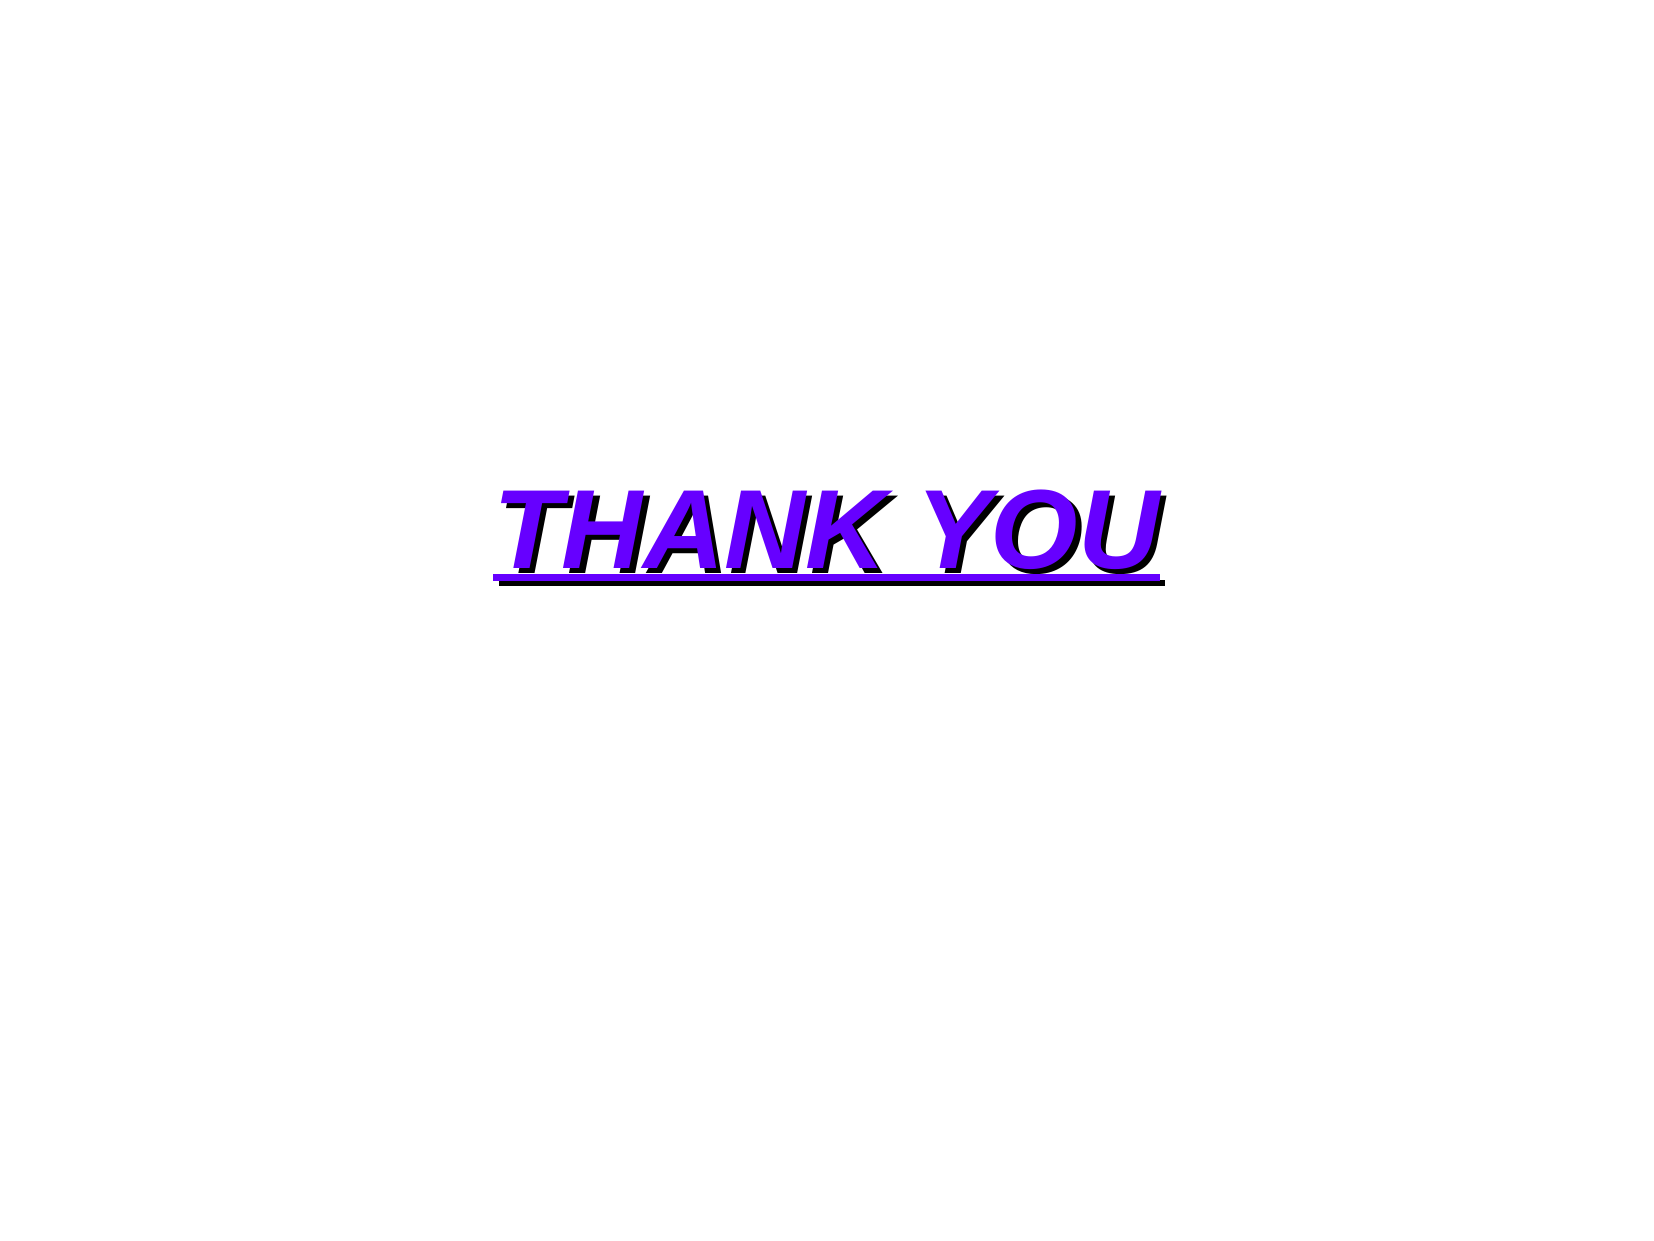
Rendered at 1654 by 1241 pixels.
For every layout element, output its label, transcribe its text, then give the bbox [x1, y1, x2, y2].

subtitle THANK YOU [82, 49, 1571, 1010]
